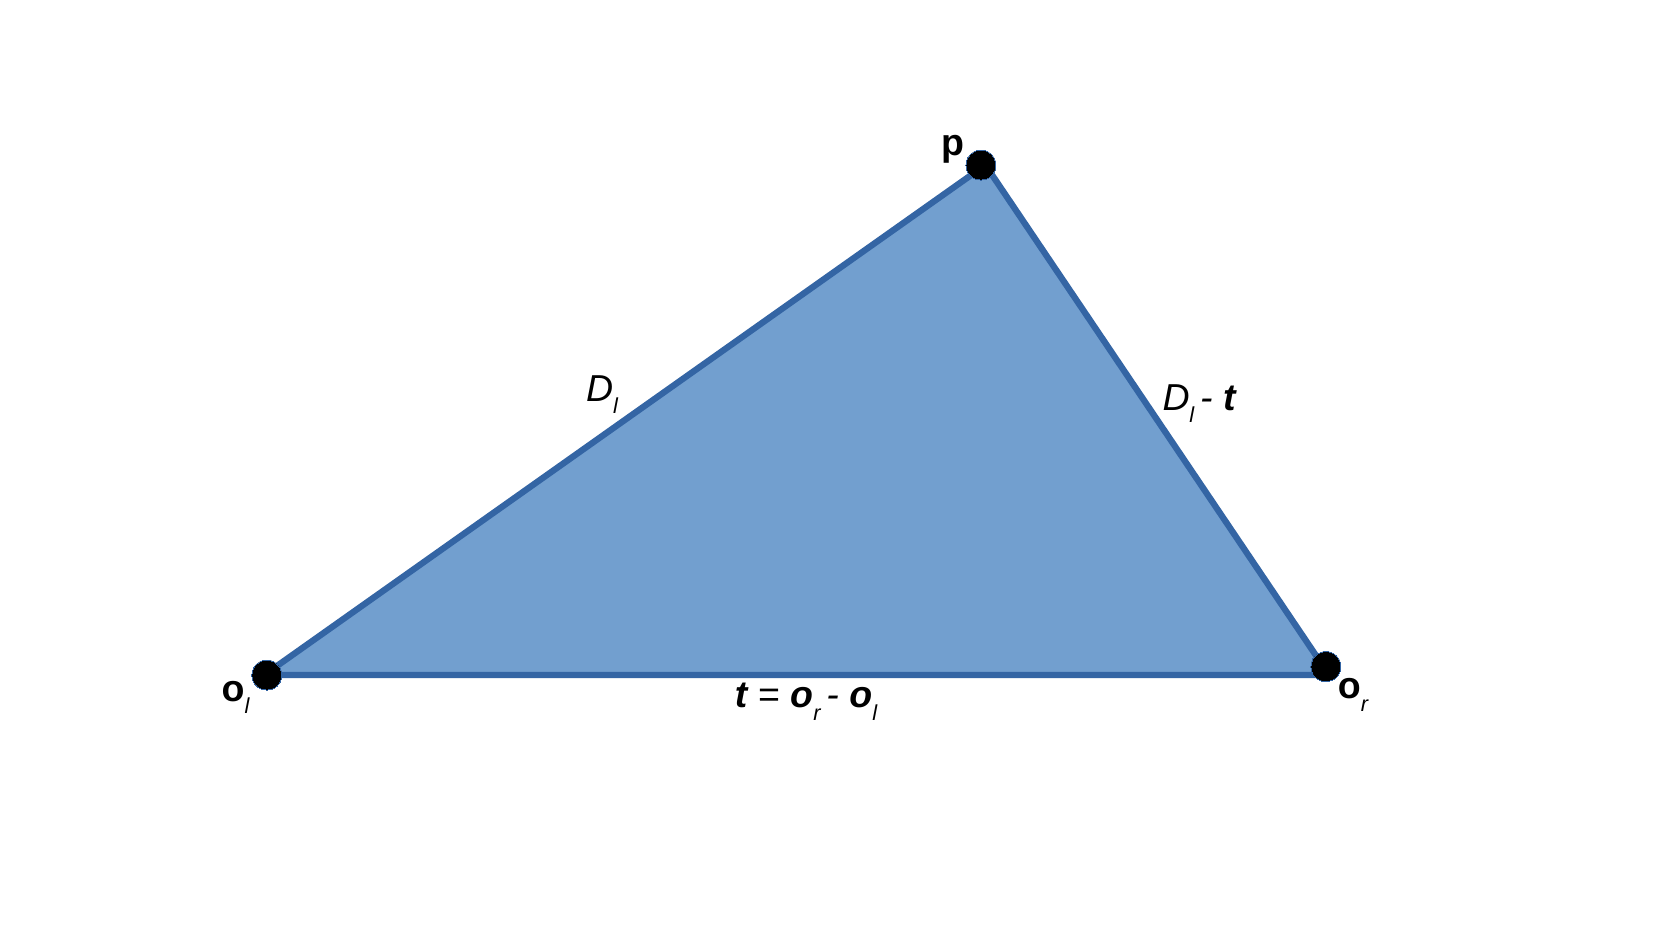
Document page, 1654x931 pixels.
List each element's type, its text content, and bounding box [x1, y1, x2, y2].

text_box Dl - t [1147, 369, 1298, 477]
text_box t = or - ol [720, 666, 946, 775]
text_box p [926, 114, 987, 171]
text_box ol [206, 660, 282, 726]
text_box [251, 150, 1341, 691]
text_box ol [272, 660, 282, 670]
text_box Dl [571, 360, 647, 426]
text_box or [1323, 657, 1399, 724]
